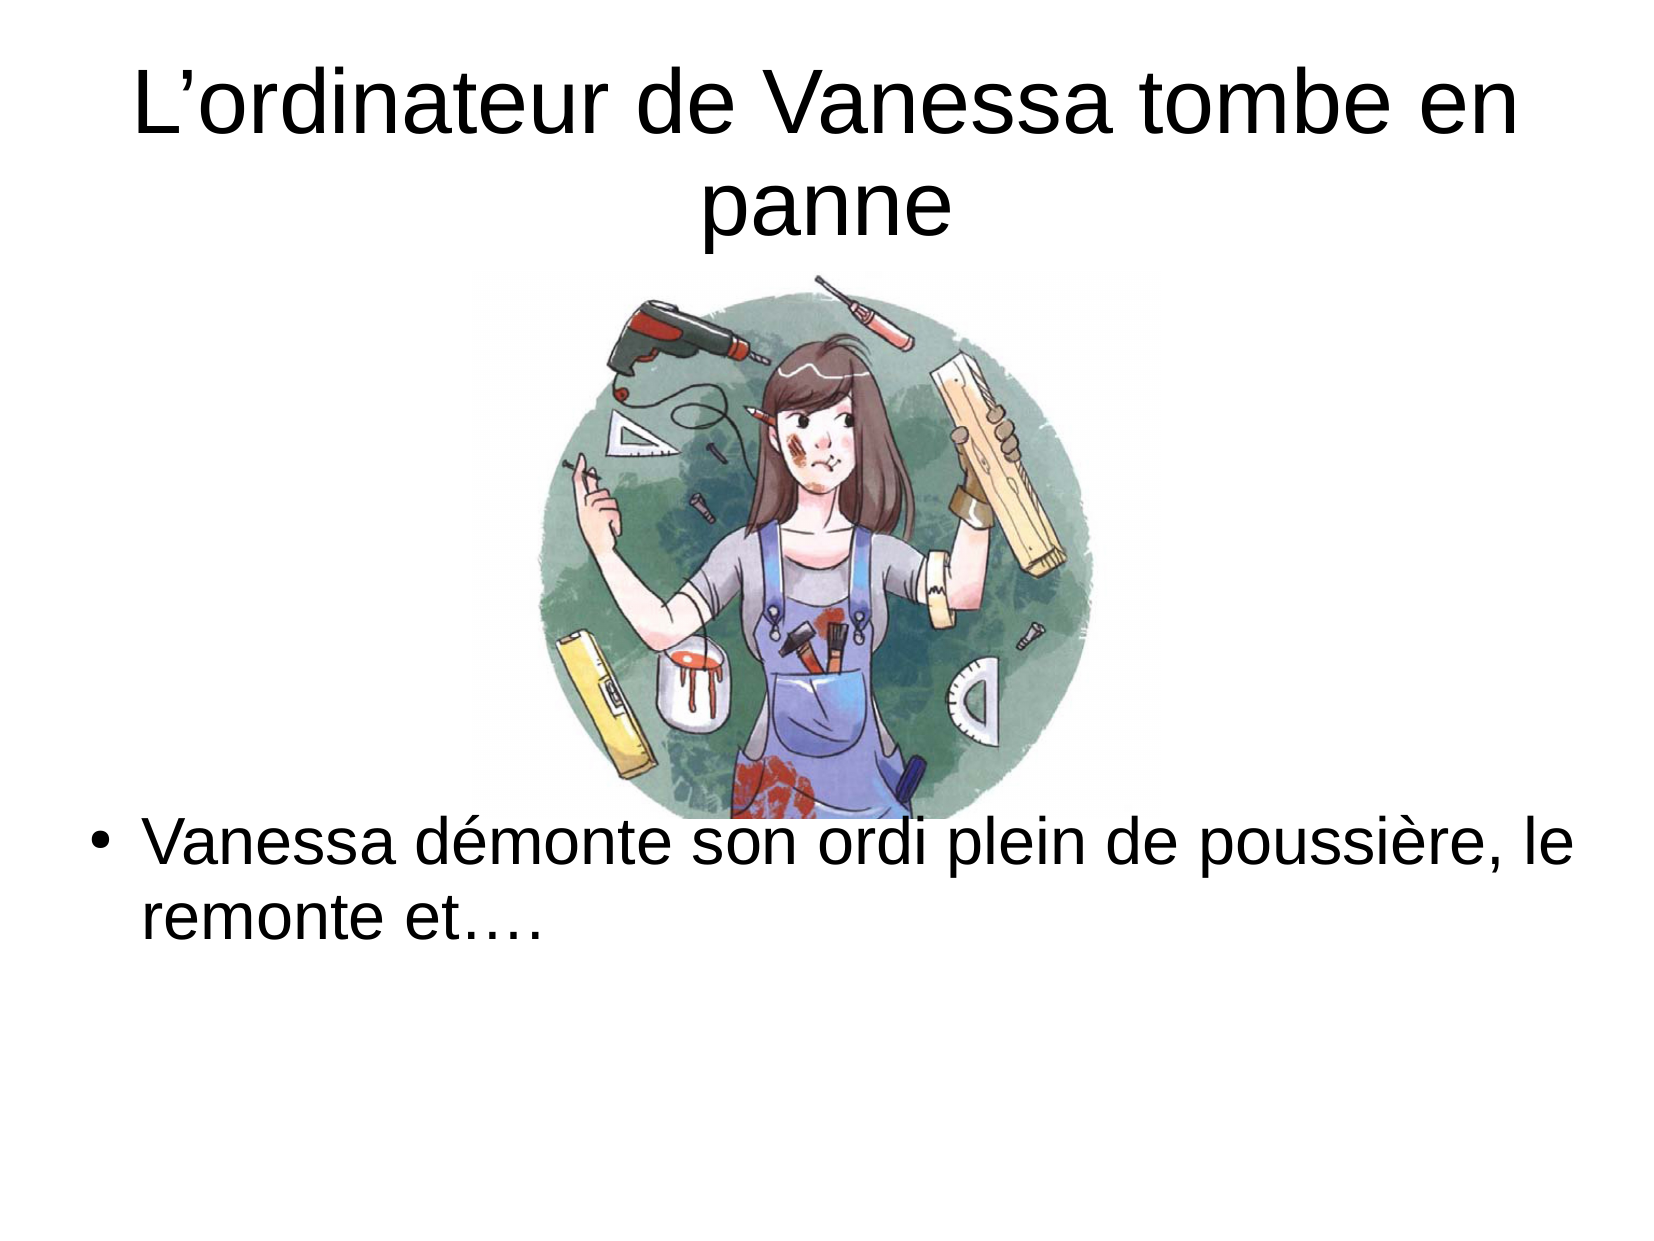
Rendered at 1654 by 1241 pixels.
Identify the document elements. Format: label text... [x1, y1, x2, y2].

text_box Vanessa démonte son ordi plein de poussière, le remonte et…. [70, 804, 1613, 969]
title L’ordinateur de Vanessa tombe en panne [82, 49, 1571, 257]
picture [472, 271, 1161, 804]
